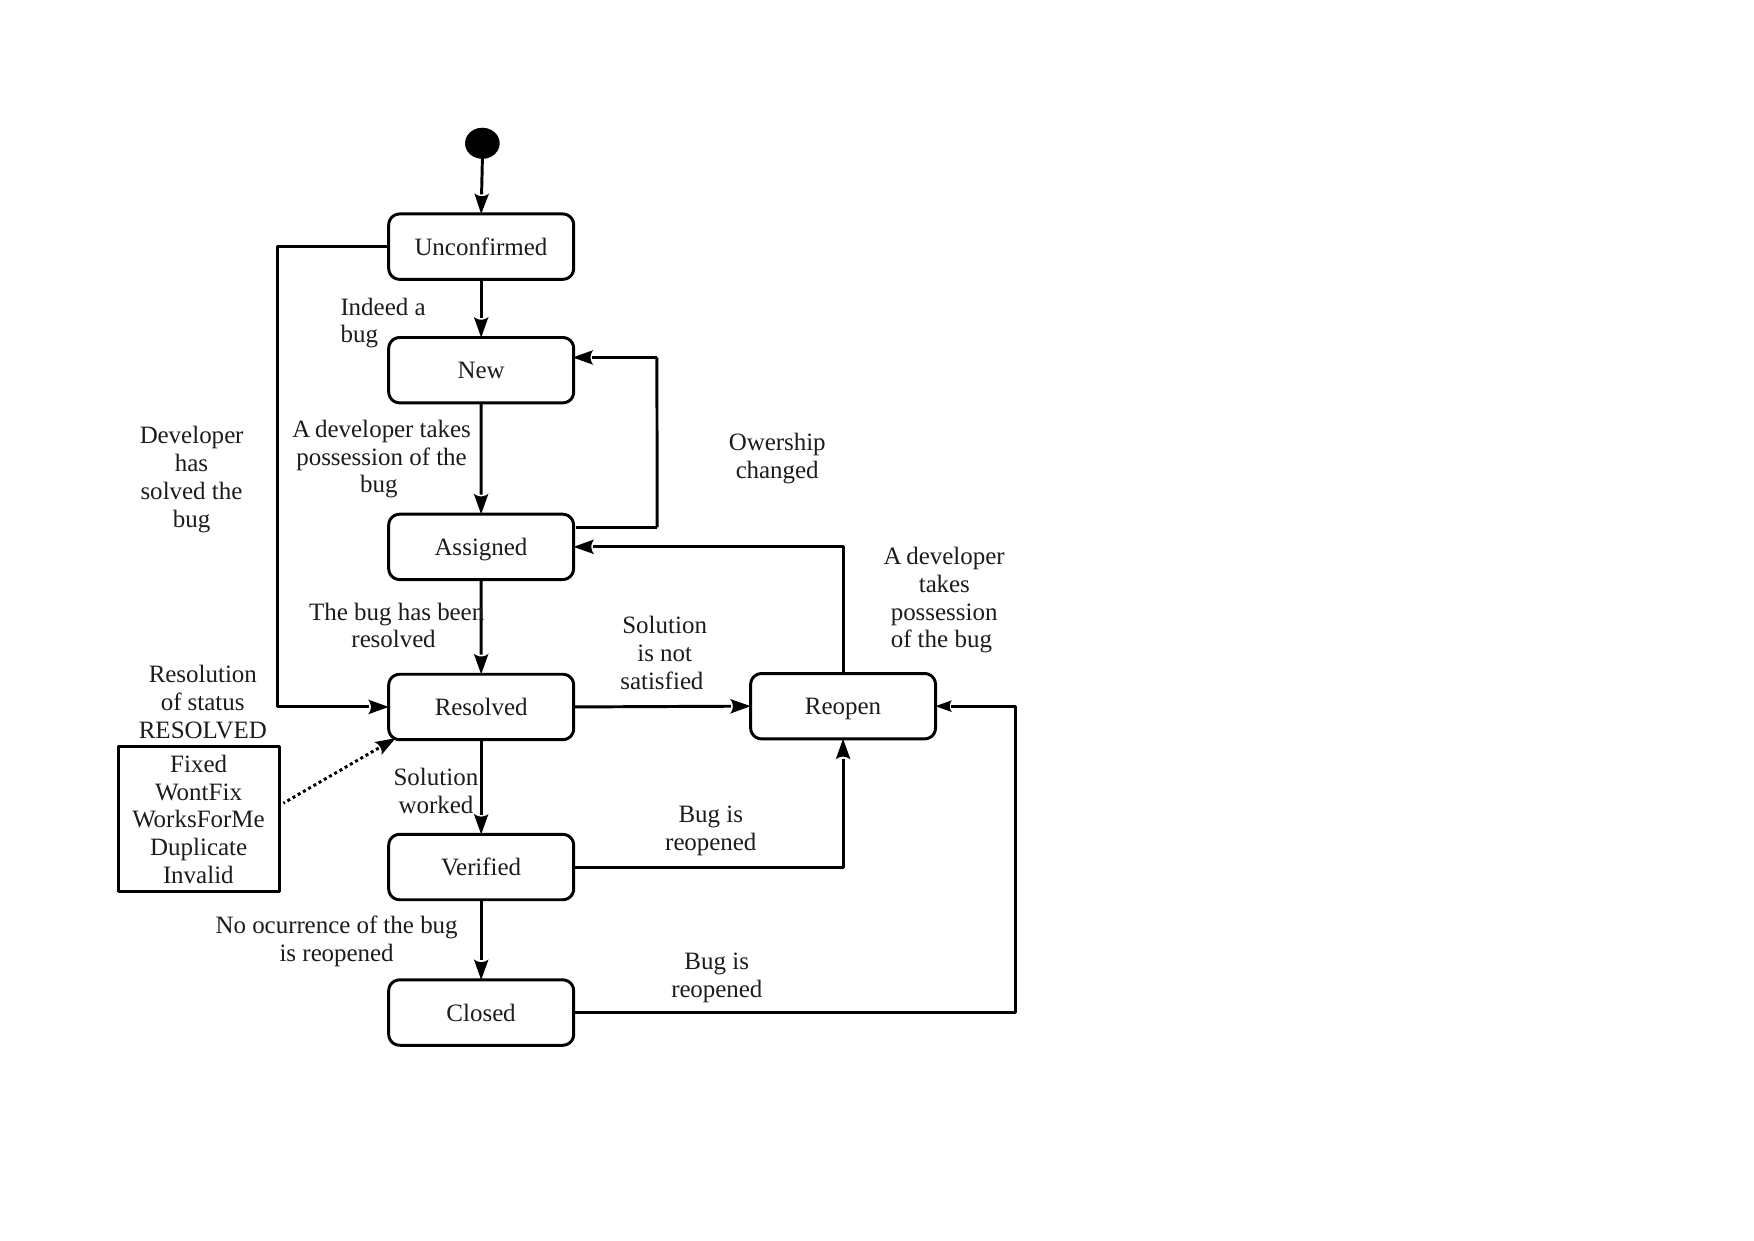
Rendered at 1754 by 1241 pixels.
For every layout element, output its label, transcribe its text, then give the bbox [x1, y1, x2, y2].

text_box A developer takes possession of the bug [277, 407, 494, 506]
text_box Resolved [388, 674, 574, 740]
text_box [466, 129, 499, 158]
text_box Fixed WontFix WorksForMe Duplicate Invalid [118, 746, 280, 892]
text_box Owership changed [714, 421, 851, 502]
text_box The bug has been resolved [294, 590, 526, 661]
text_box Unconfirmed [388, 213, 574, 280]
text_box Assigned [388, 514, 574, 580]
text_box Bug is reopened [650, 793, 776, 871]
text_box Resolution of status RESOLVED [124, 653, 325, 766]
text_box Reopen [750, 673, 936, 739]
text_box Solution is not satisfied [605, 604, 768, 703]
text_box Solution worked [378, 755, 496, 834]
text_box Bug is reopened [656, 940, 792, 1028]
text_box No ocurrence of the bug is reopened [200, 904, 477, 992]
text_box Verified [388, 834, 574, 900]
text_box Developer has solved the bug [124, 414, 272, 541]
text_box Closed [388, 979, 574, 1046]
text_box A developer takes possession of the bug [868, 534, 1058, 661]
text_box New [388, 337, 574, 403]
text_box Indeed a bug [325, 285, 463, 356]
